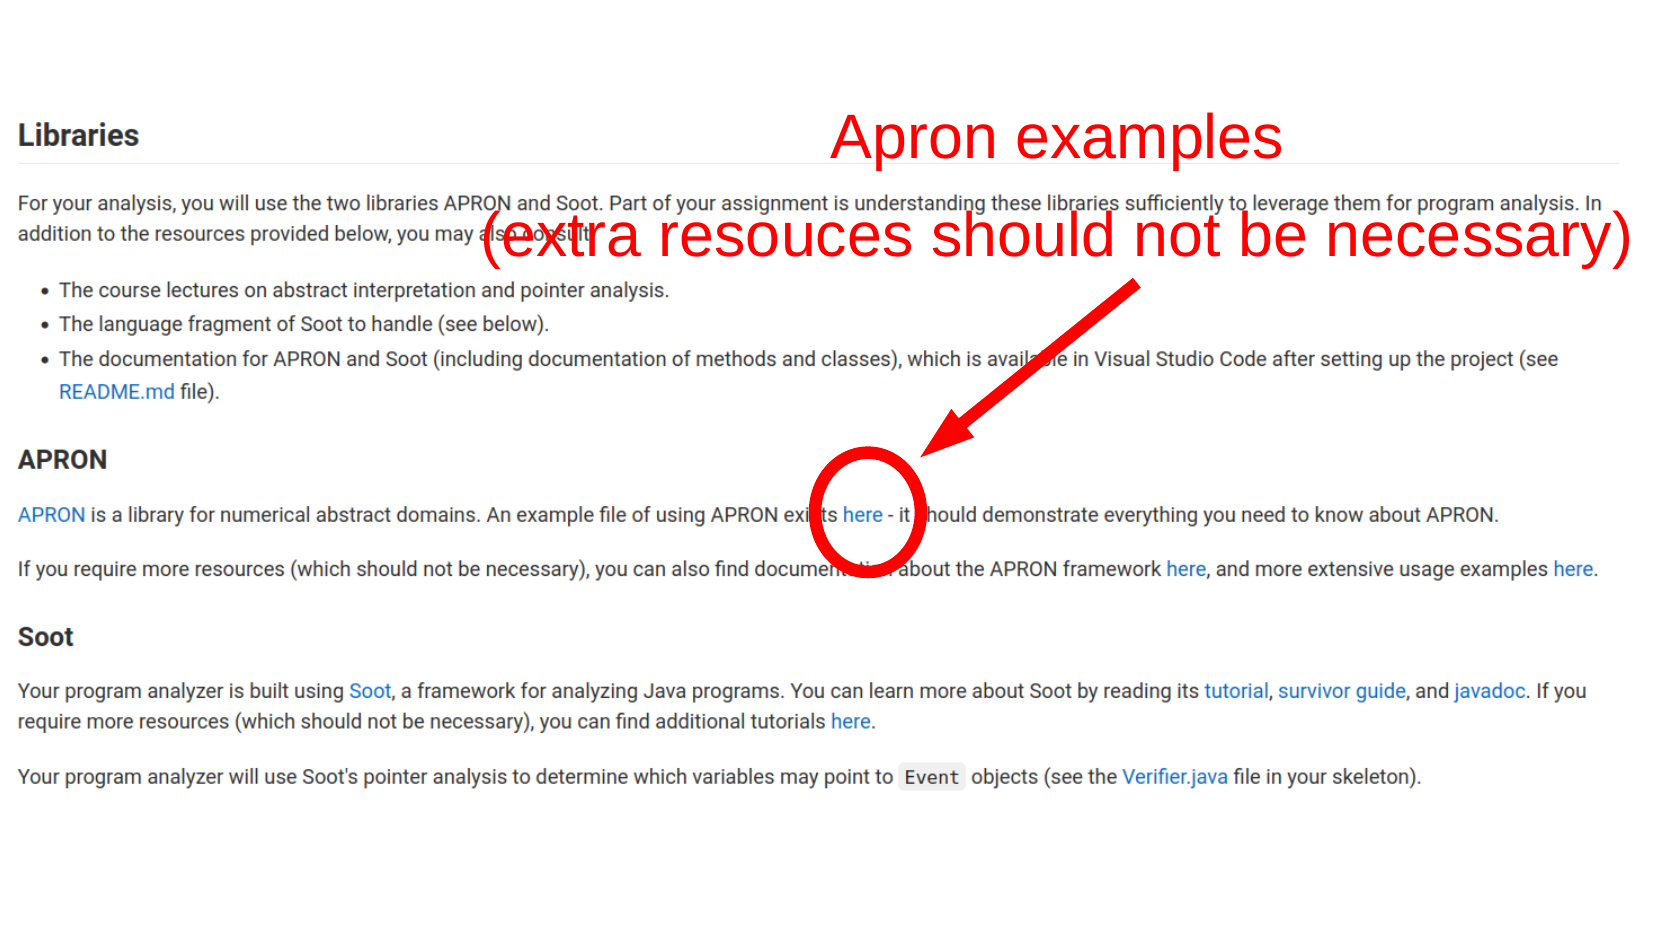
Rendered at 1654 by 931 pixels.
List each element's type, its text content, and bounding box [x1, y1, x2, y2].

list Apron examples (extra resouces should not be necessary) [413, 101, 1636, 341]
picture [0, 111, 1652, 820]
